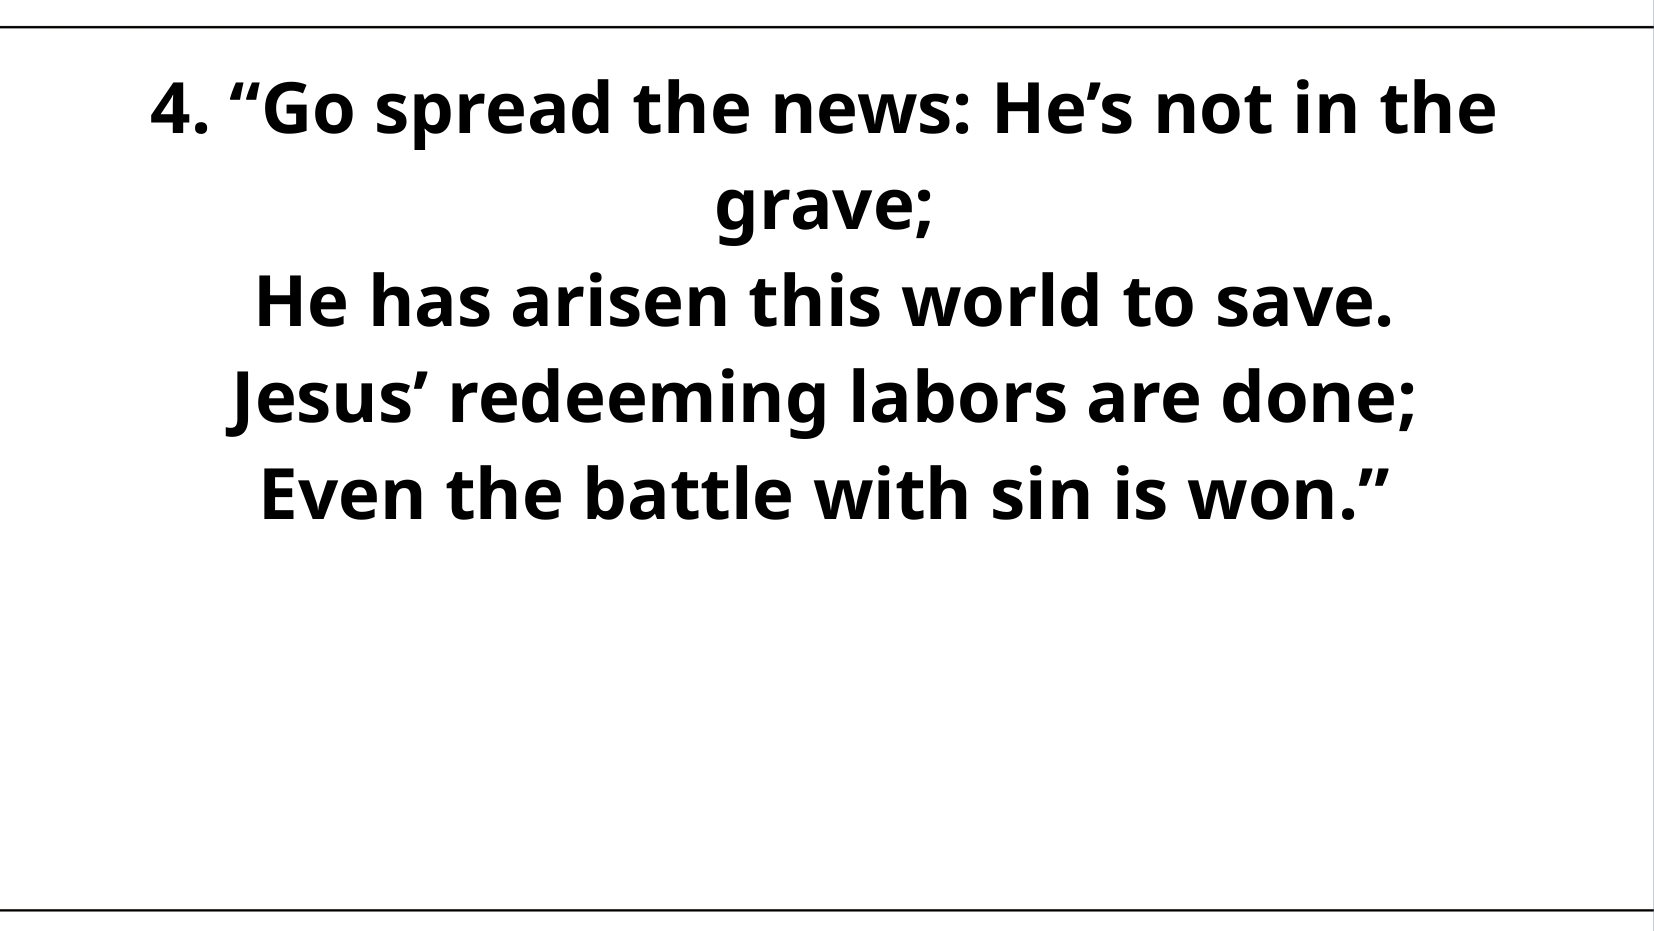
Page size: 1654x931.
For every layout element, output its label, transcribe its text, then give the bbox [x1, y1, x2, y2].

picture [0, 0, 1654, 931]
text_box 4. “Go spread the news: He’s not in the grave; He has arisen this world to save. Jesus’ redeeming labors are done; Even the battle with sin is won.” [45, 50, 1606, 442]
